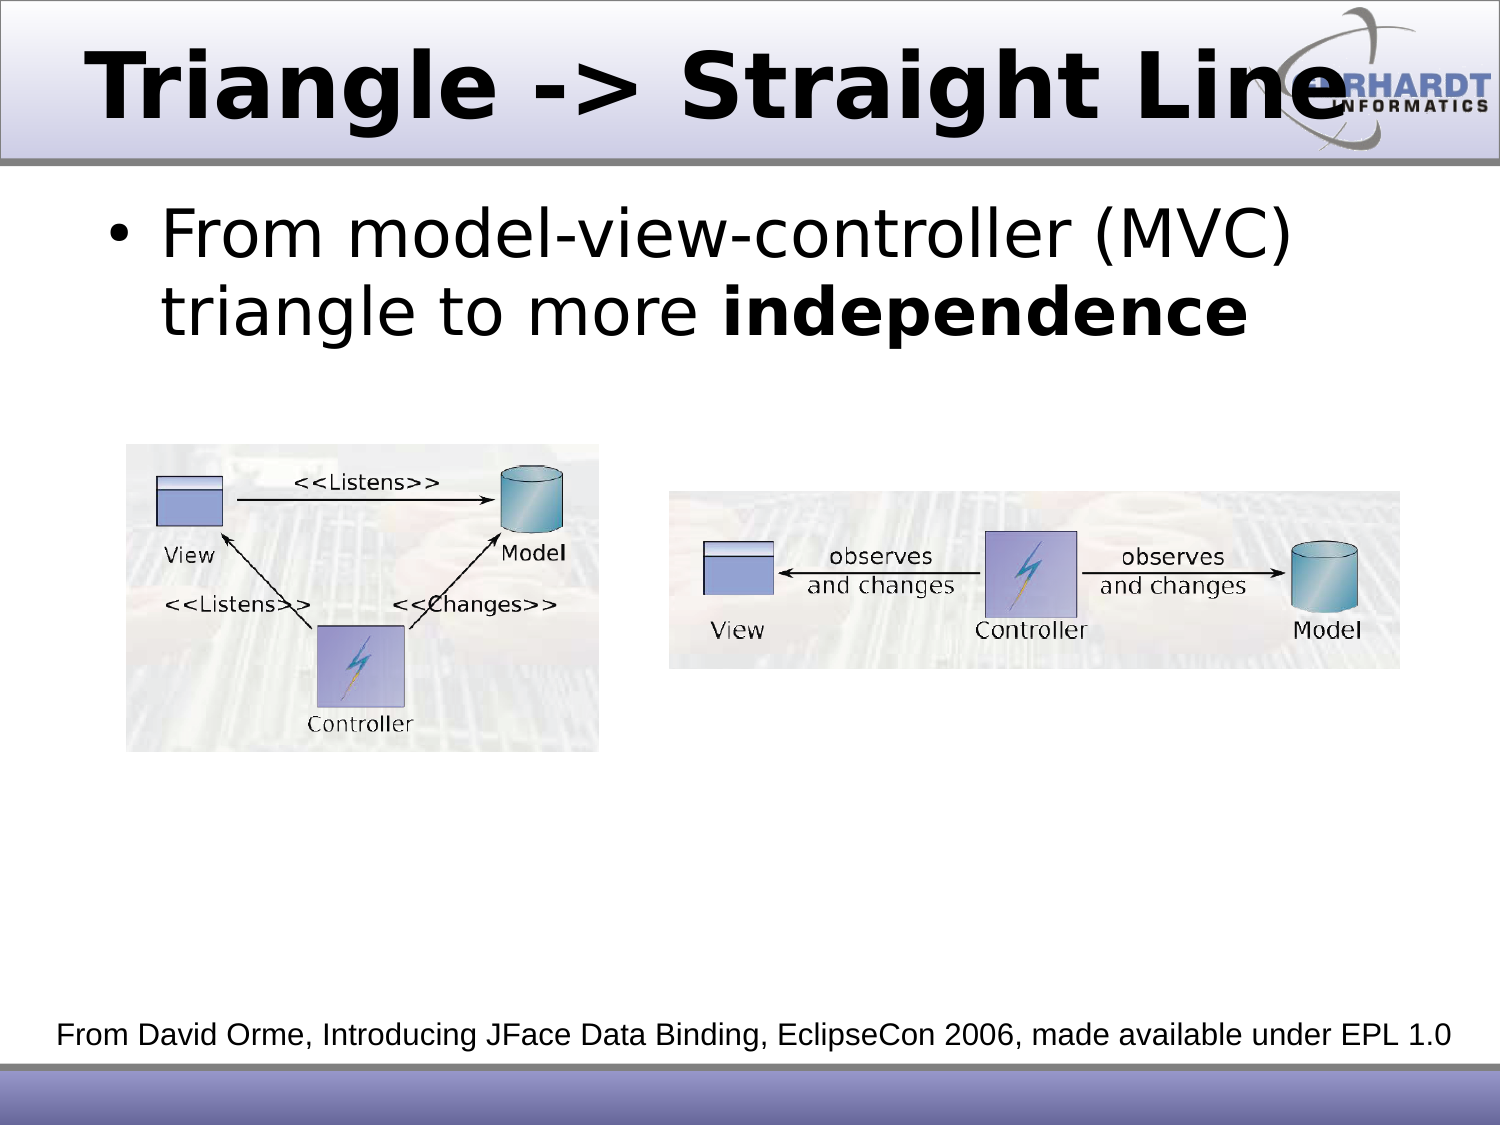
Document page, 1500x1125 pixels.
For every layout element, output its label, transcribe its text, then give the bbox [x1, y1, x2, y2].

picture [126, 444, 599, 752]
text_box From David Orme, Introducing JFace Data Binding, EclipseCon 2006, made available under EPL 1.0 [41, 1009, 1469, 1060]
title Triangle -> Straight Line [69, 0, 1420, 189]
list From model-view-controller (MVC) triangle to more independence [75, 187, 1425, 1009]
picture [1420, 7, 1491, 151]
picture [669, 491, 1400, 669]
